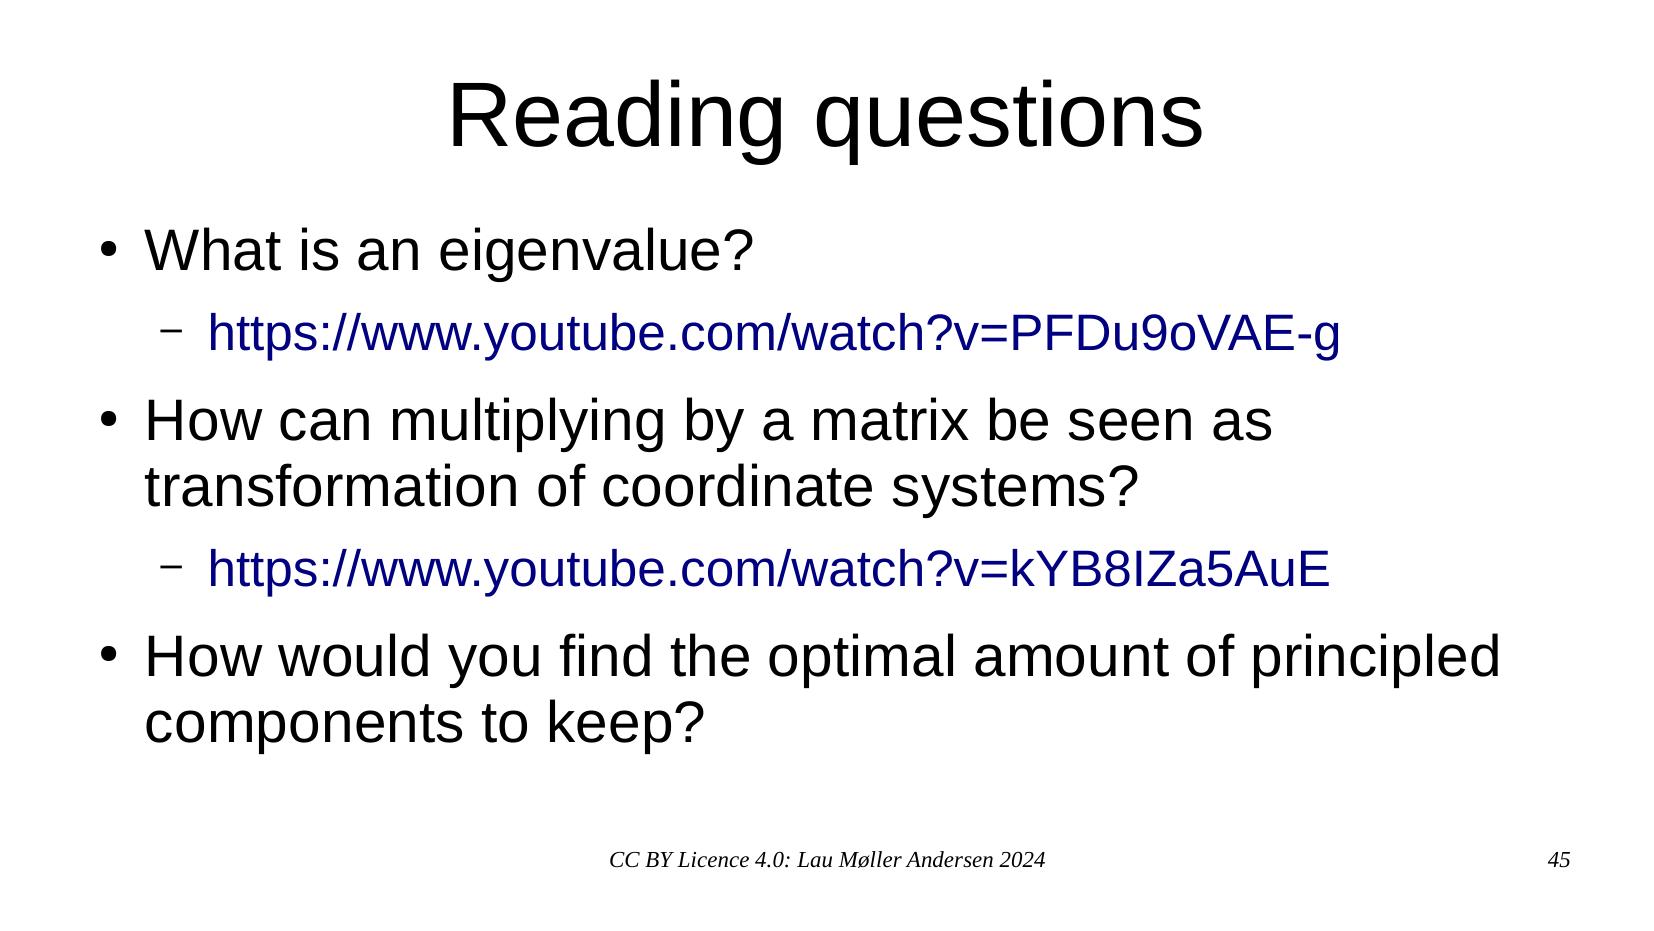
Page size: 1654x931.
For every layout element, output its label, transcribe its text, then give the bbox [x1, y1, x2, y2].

list What is an eigenvalue? https://www.youtube.com/watch?v=PFDu9oVAE-g How can multiplying by a matrix be seen as transformation of coordinate systems? https://www.youtube.com/watch?v=kYB8IZa5AuE How would you find the optimal amount of principled components to keep? [82, 217, 1571, 758]
title Reading questions [82, 37, 1571, 193]
